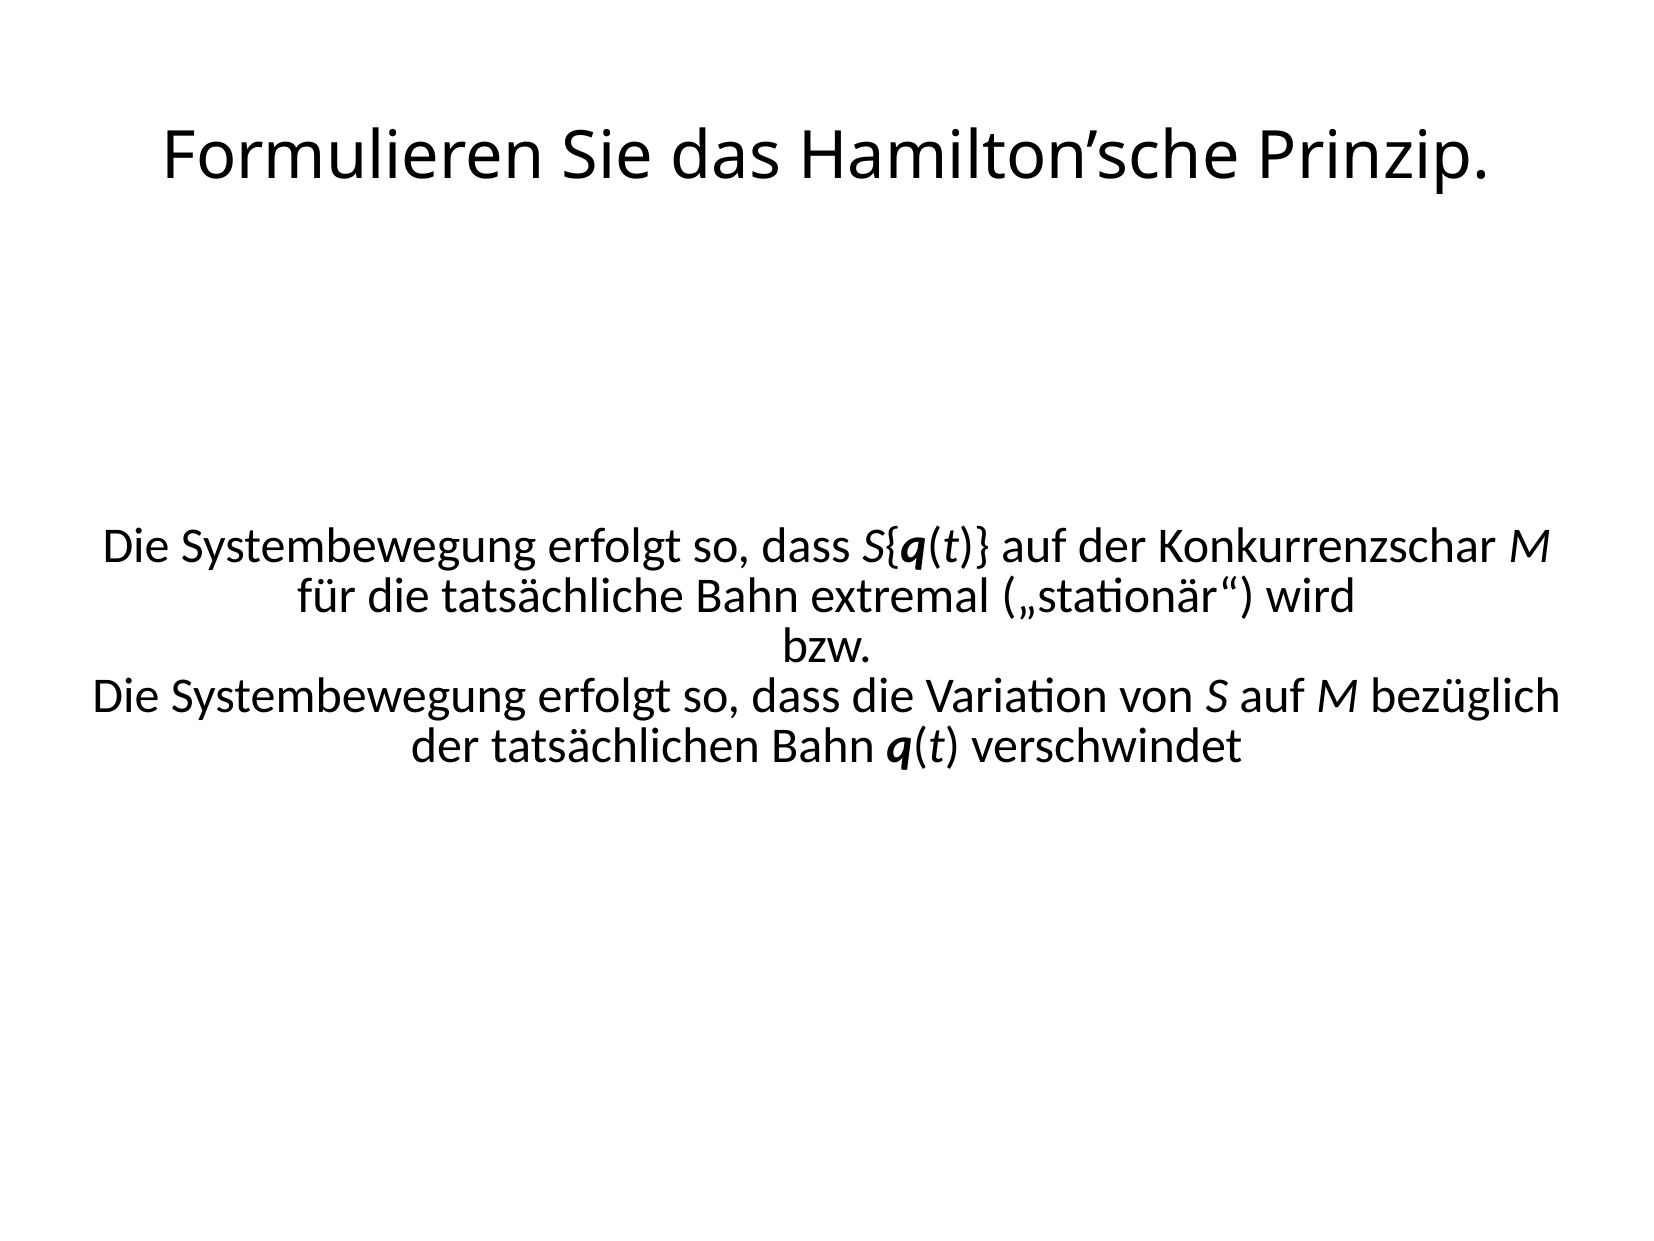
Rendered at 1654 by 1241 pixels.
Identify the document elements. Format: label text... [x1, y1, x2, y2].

title Formulieren Sie das Hamilton’sche Prinzip. [82, 49, 1571, 257]
subtitle Die Systembewegung erfolgt so, dass S{q(t)} auf der Konkurrenzschar M für die tatsächliche Bahn extremal („stationär“) wird bzw. Die Systembewegung erfolgt so, dass die Variation von S auf M bezüglich der tatsächlichen Bahn q(t) verschwindet [82, 290, 1571, 1010]
